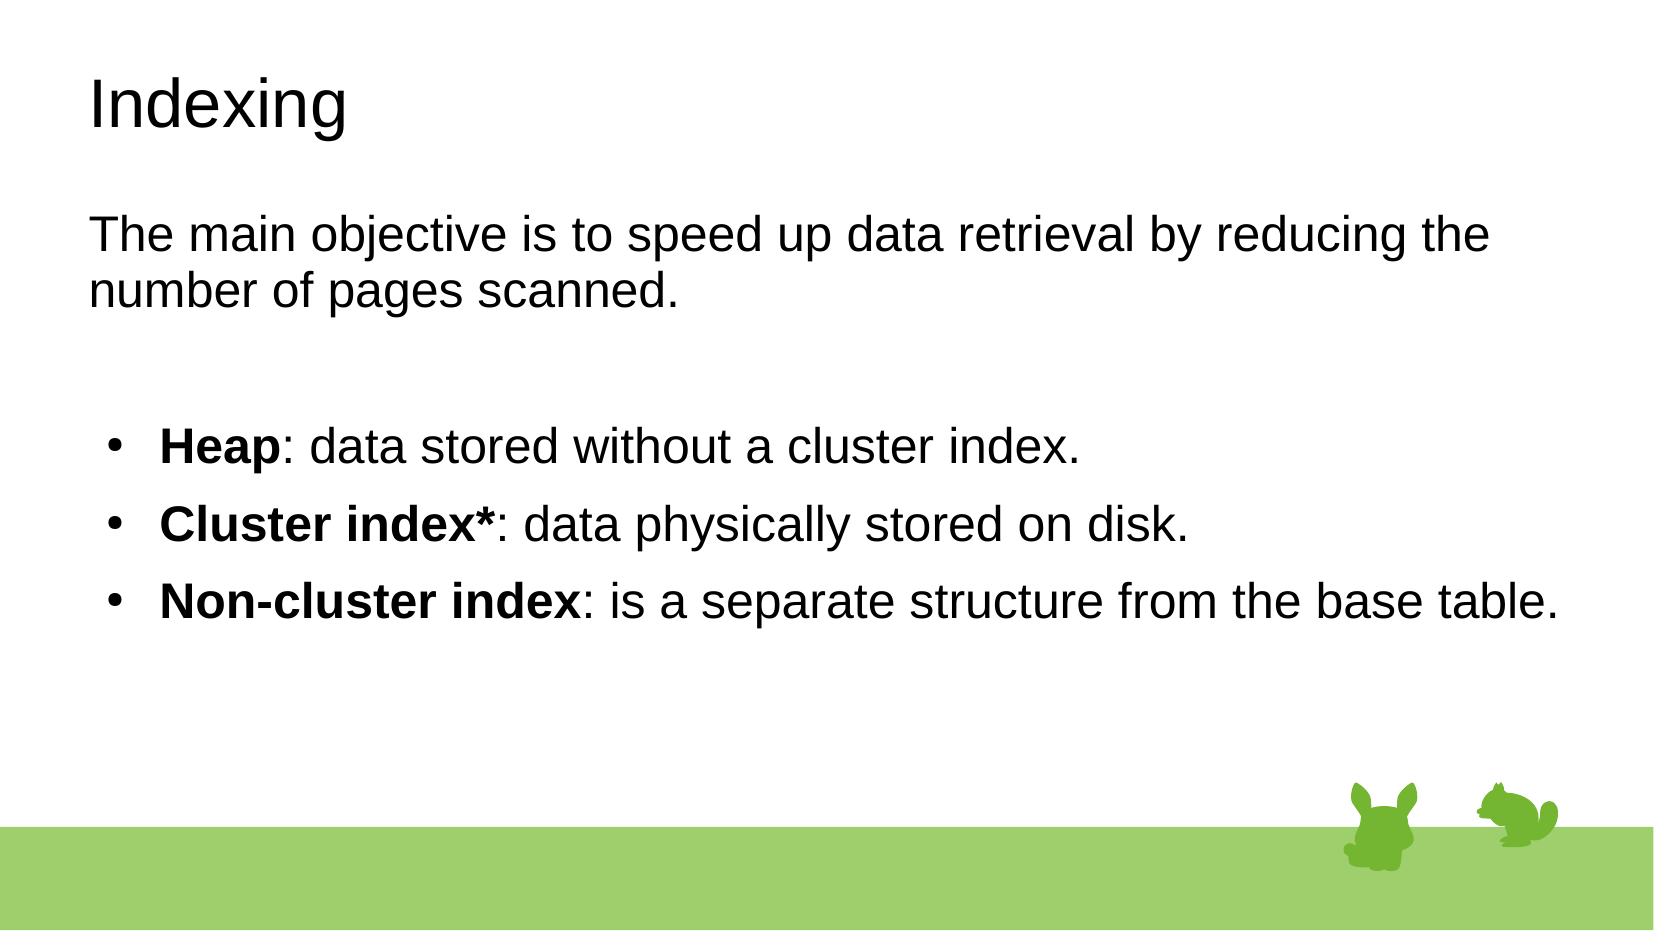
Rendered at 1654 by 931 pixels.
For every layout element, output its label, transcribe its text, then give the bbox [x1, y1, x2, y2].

list The main objective is to speed up data retrieval by reducing the number of pages scanned. Heap: data stored without a cluster index. Cluster index*: data physically stored on disk. Non-cluster index: is a separate structure from the base table. [88, 206, 1565, 739]
title Indexing [88, 29, 1565, 178]
